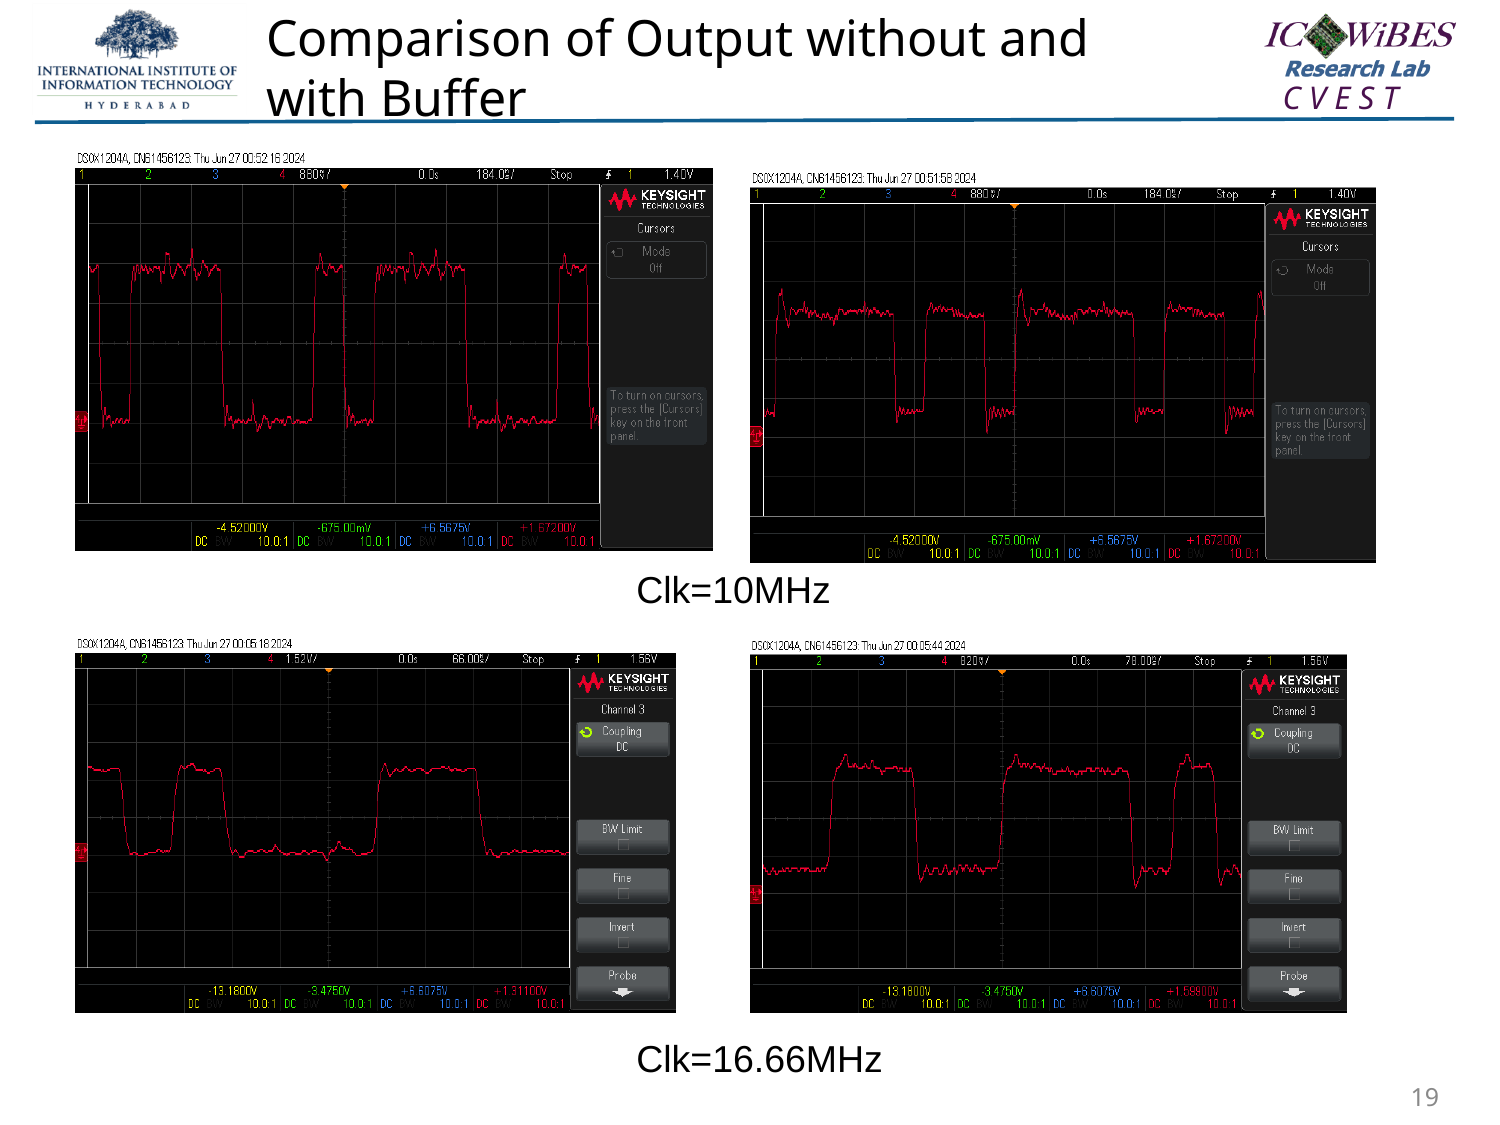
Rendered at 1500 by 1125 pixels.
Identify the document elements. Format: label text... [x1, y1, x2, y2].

picture [750, 637, 1347, 1013]
picture [31, 2, 247, 115]
picture [750, 169, 1376, 563]
picture [75, 149, 713, 551]
picture [75, 635, 676, 1013]
text_box Clk=10MHz [621, 562, 863, 662]
picture [1261, 12, 1458, 82]
text_box Clk=16.66MHz [621, 1030, 898, 1088]
title Comparison of Output without and with Buffer [251, 23, 1195, 110]
slide_number <number> [1329, 1074, 1455, 1123]
